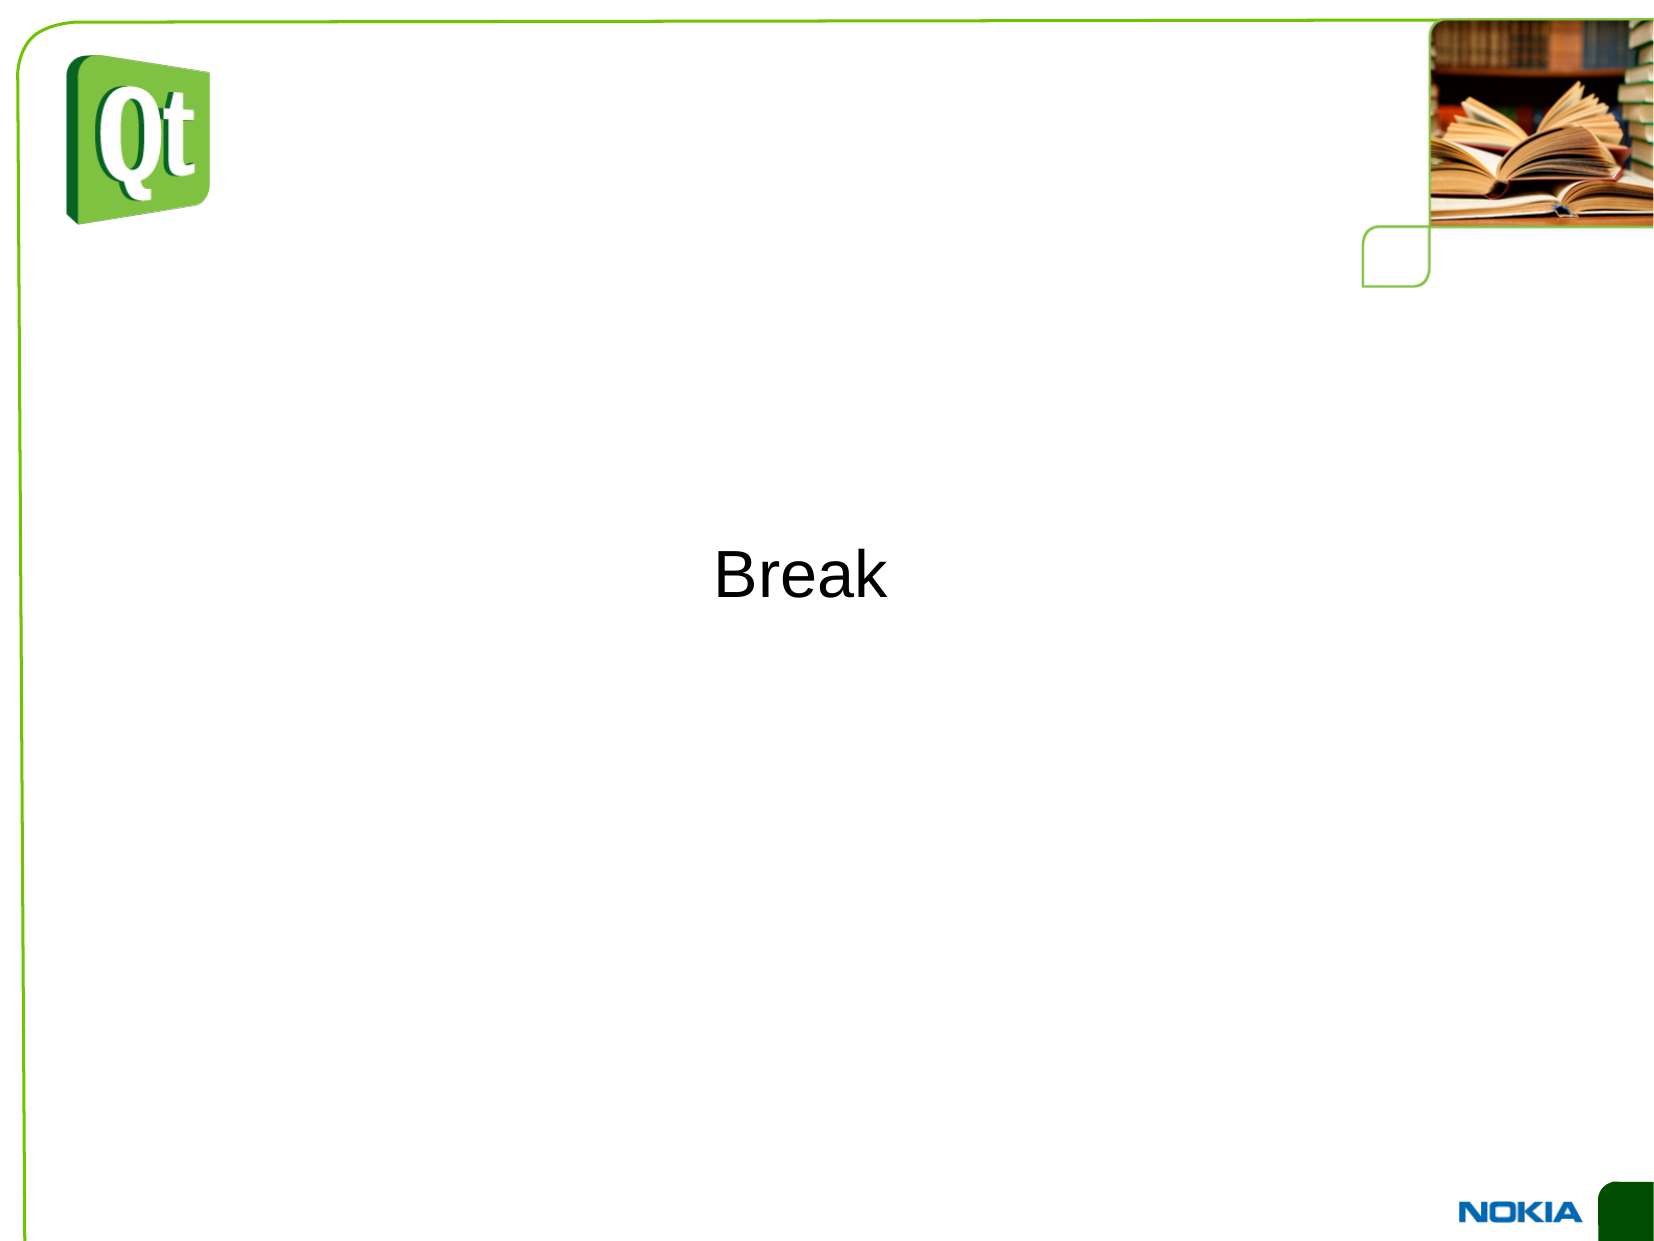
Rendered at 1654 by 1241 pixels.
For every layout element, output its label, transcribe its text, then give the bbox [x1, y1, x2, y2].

picture [66, 55, 210, 225]
subtitle Break [263, 49, 1339, 1100]
picture [1459, 1201, 1583, 1223]
picture [1338, 7, 1654, 308]
